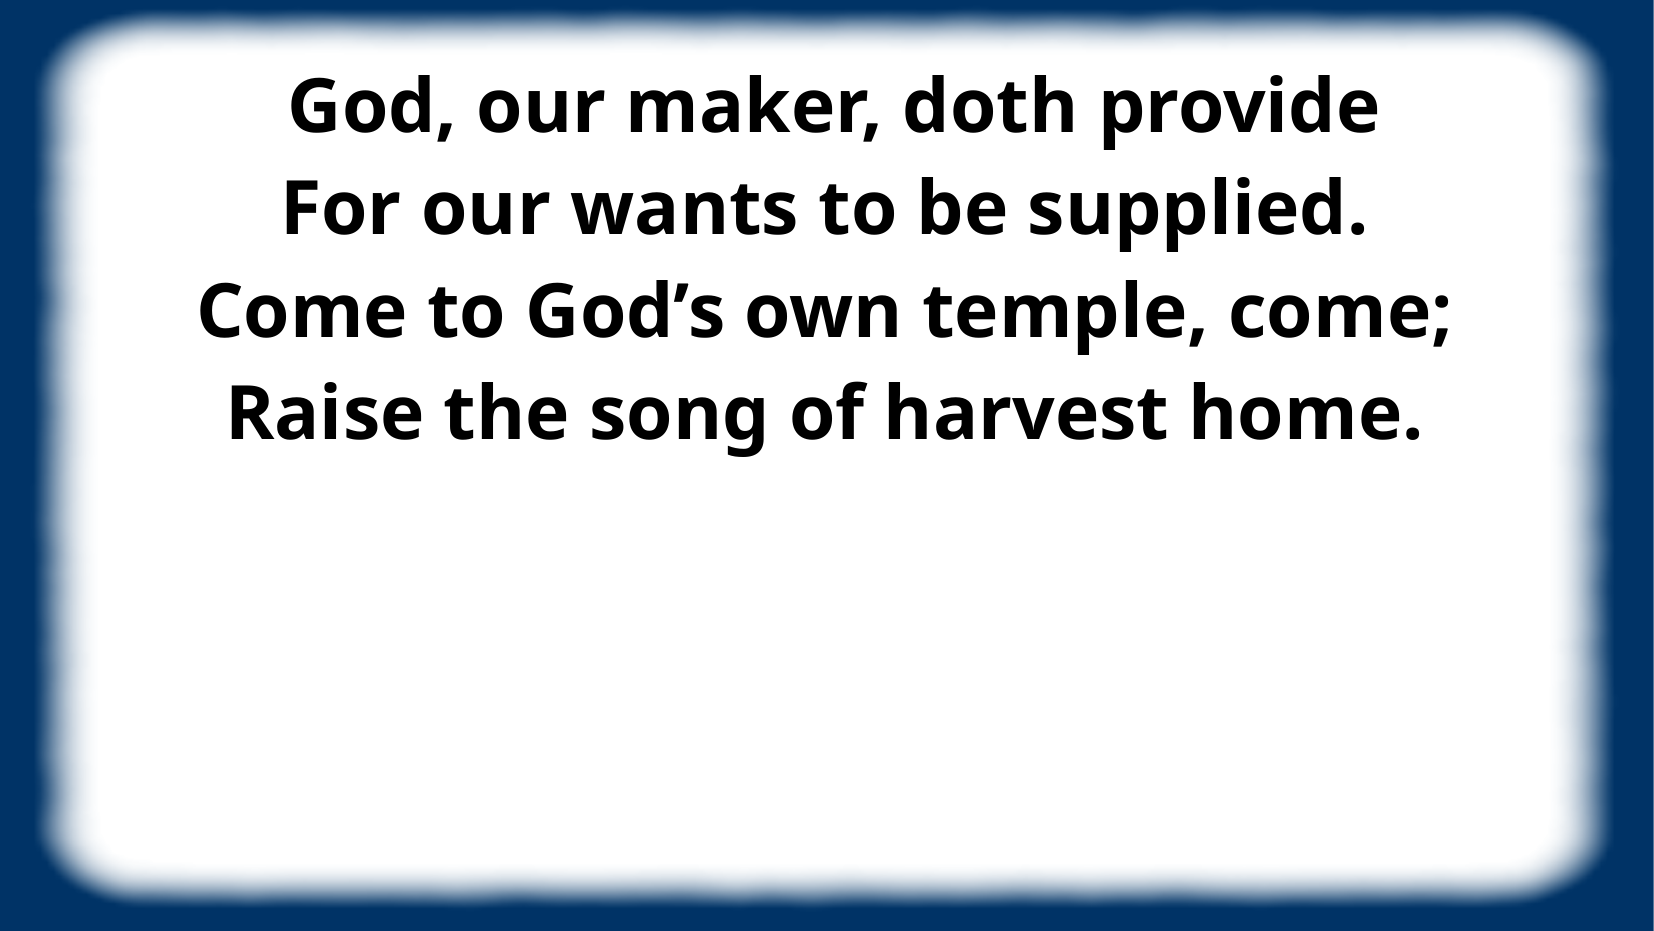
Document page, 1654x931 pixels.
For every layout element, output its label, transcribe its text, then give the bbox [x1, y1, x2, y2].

picture [0, 0, 1654, 931]
text_box God, our maker, doth provide For our wants to be supplied. Come to God’s own temple, come; Raise the song of harvest home. [105, 45, 1546, 460]
